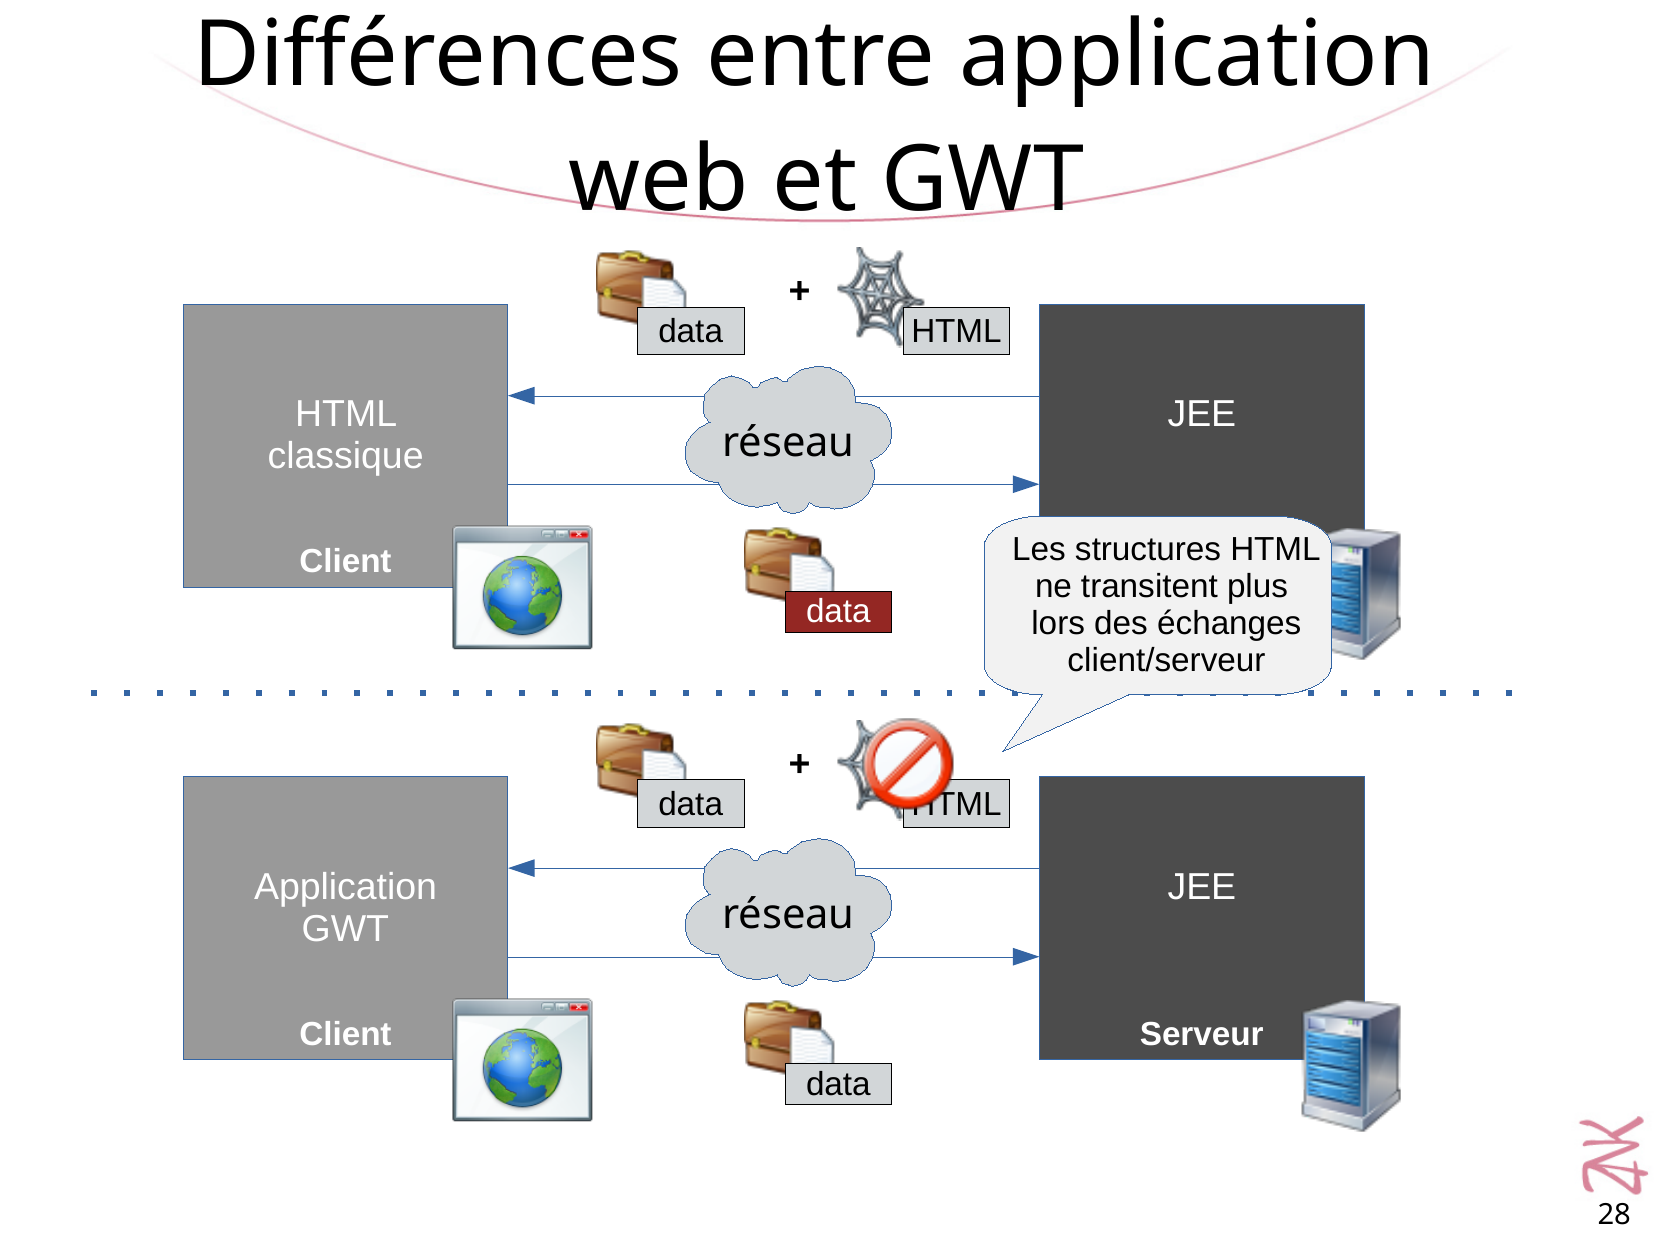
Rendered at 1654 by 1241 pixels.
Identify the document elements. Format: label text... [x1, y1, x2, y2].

text_box data [785, 591, 892, 633]
text_box HTML [903, 307, 1010, 355]
text_box + [773, 734, 832, 807]
text_box HTML [903, 779, 1010, 828]
title Différences entre application web et GWT [82, 0, 1571, 234]
text_box data [637, 307, 745, 355]
text_box JEE [1093, 385, 1311, 457]
text_box JEE [1093, 857, 1311, 929]
text_box réseau [685, 838, 892, 987]
text_box Client [183, 979, 508, 1060]
text_box data [785, 1063, 892, 1105]
text_box Serveur [1039, 304, 1365, 528]
text_box réseau [685, 366, 892, 514]
text_box data [637, 779, 745, 828]
text_box Serveur [1039, 776, 1365, 1060]
text_box Application GWT [183, 857, 508, 979]
text_box Client [183, 304, 508, 588]
text_box + [773, 262, 832, 334]
picture [4, 1, 1654, 1241]
text_box Les structures HTML ne transitent plus lors des échanges client/serveur [984, 516, 1332, 752]
text_box HTML classique [215, 385, 476, 507]
text_box Client [183, 776, 508, 857]
